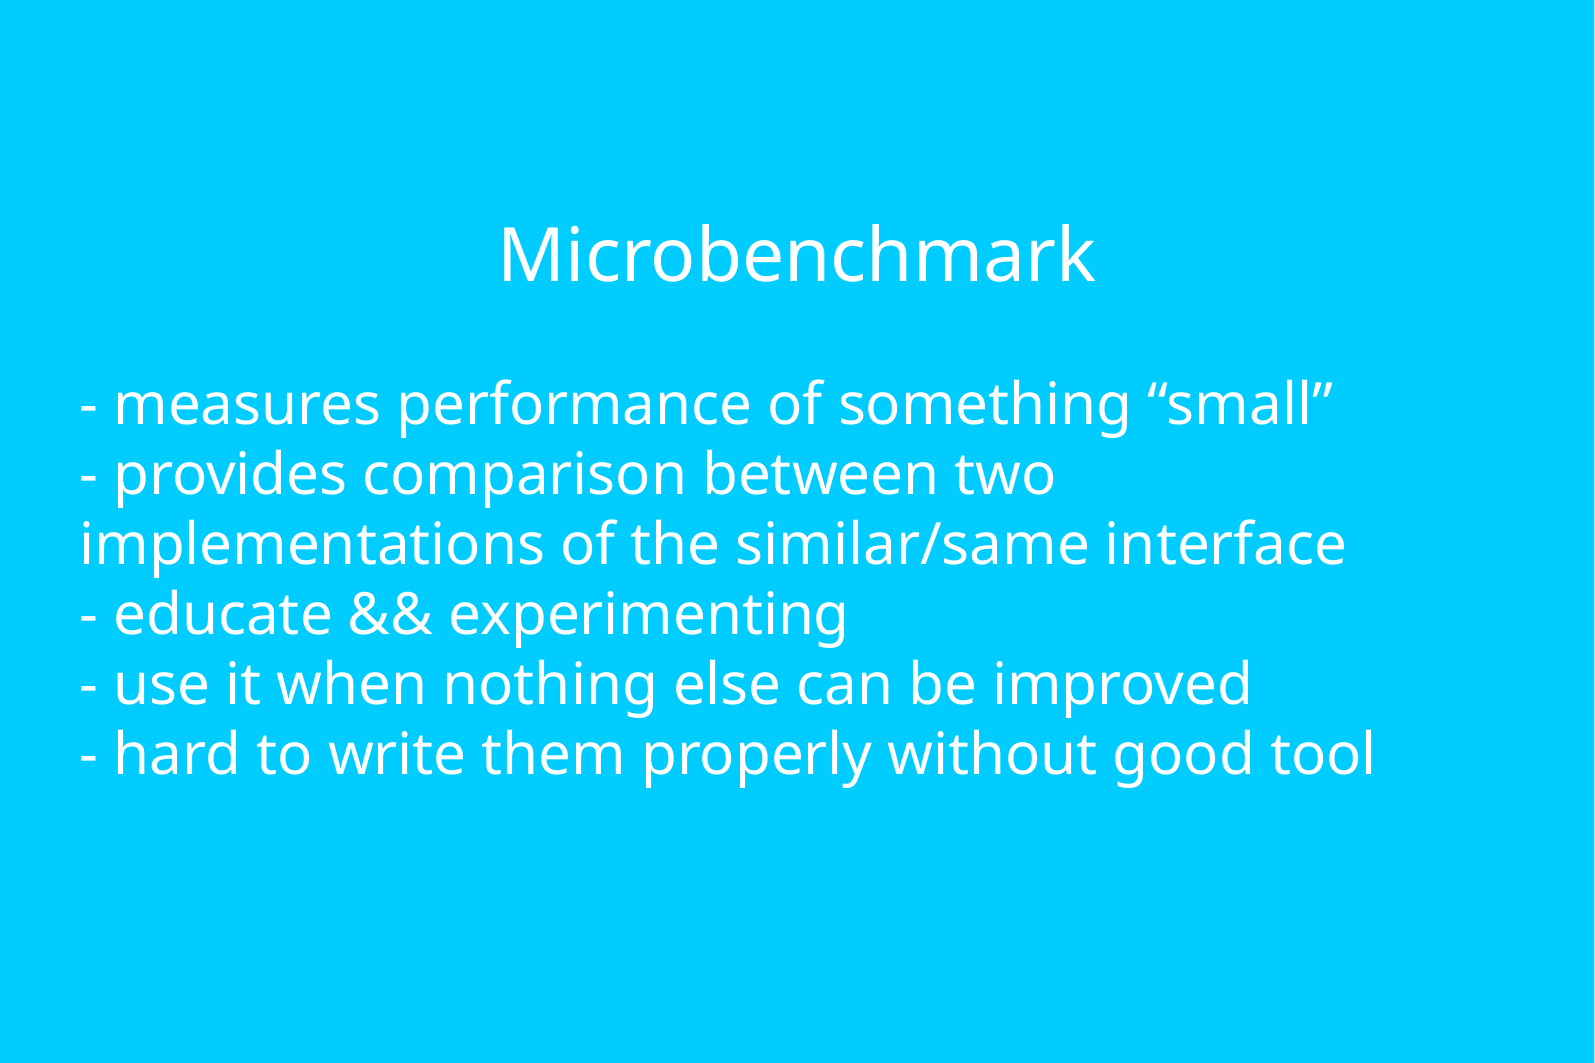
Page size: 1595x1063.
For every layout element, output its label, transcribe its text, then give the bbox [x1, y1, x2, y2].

text_box Microbenchmark - measures performance of something “small” - provides comparison between two implementations of the similar/same interface - educate && experimenting - use it when nothing else can be improved - hard to write them properly without good tool [79, 42, 1515, 951]
